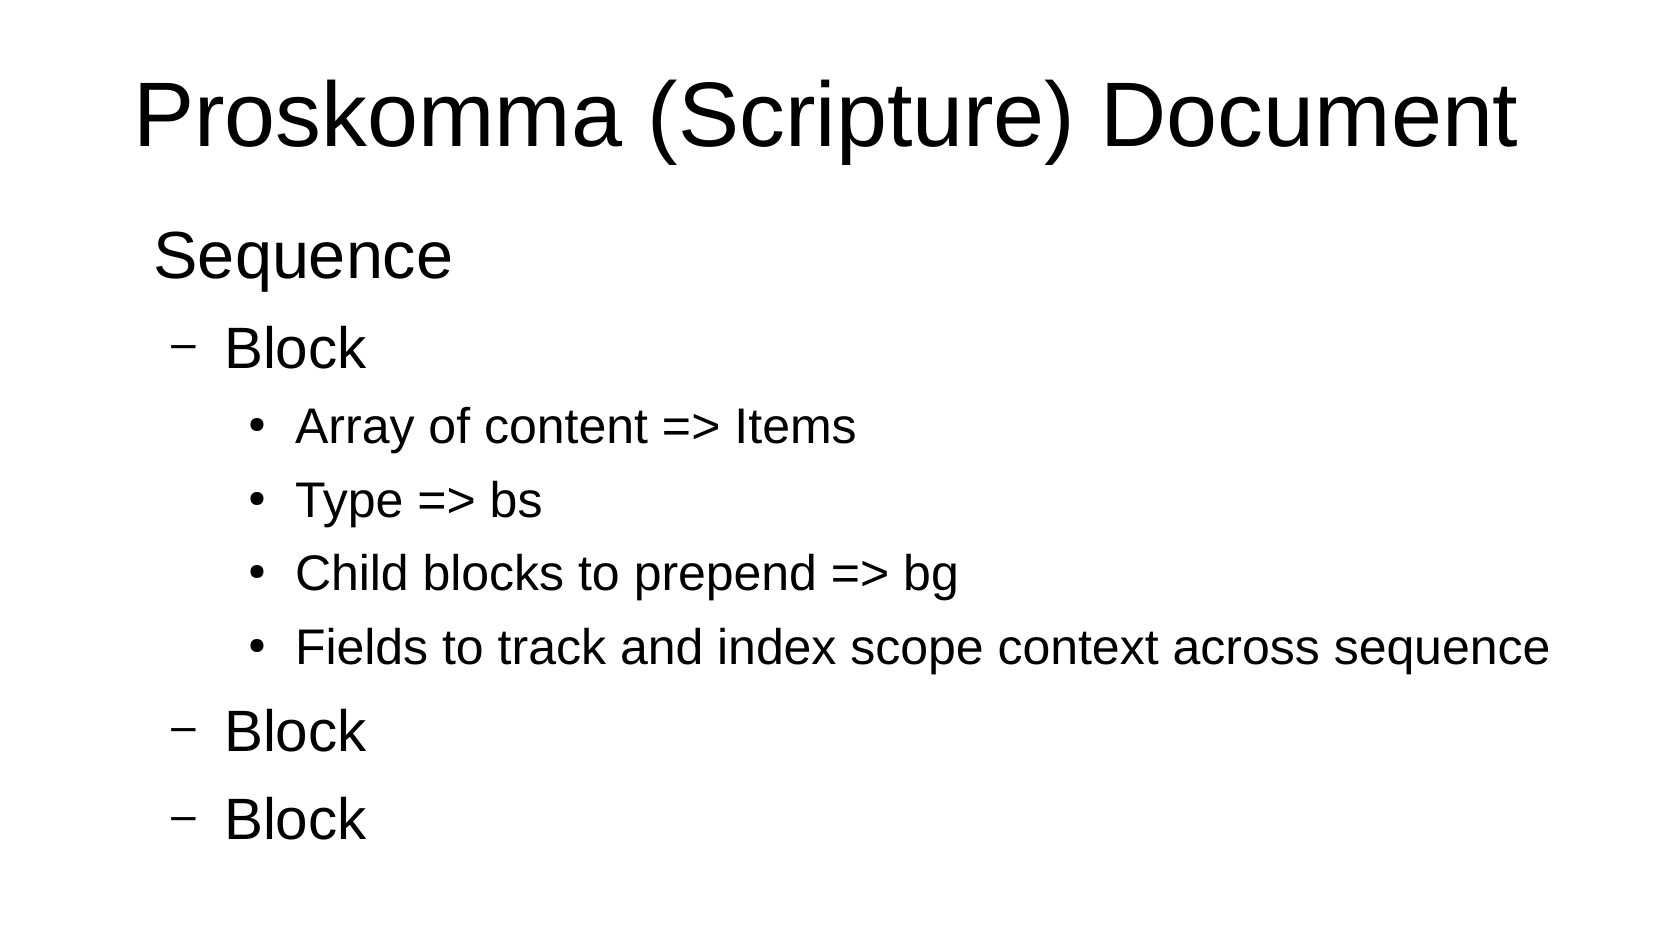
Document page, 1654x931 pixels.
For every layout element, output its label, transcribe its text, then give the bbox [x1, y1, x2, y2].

title Proskomma (Scripture) Document [82, 37, 1571, 193]
list Sequence Block Array of content => Items Type => bs Child blocks to prepend => bg Fields to track and index scope context across sequence Block Block [82, 217, 1571, 856]
